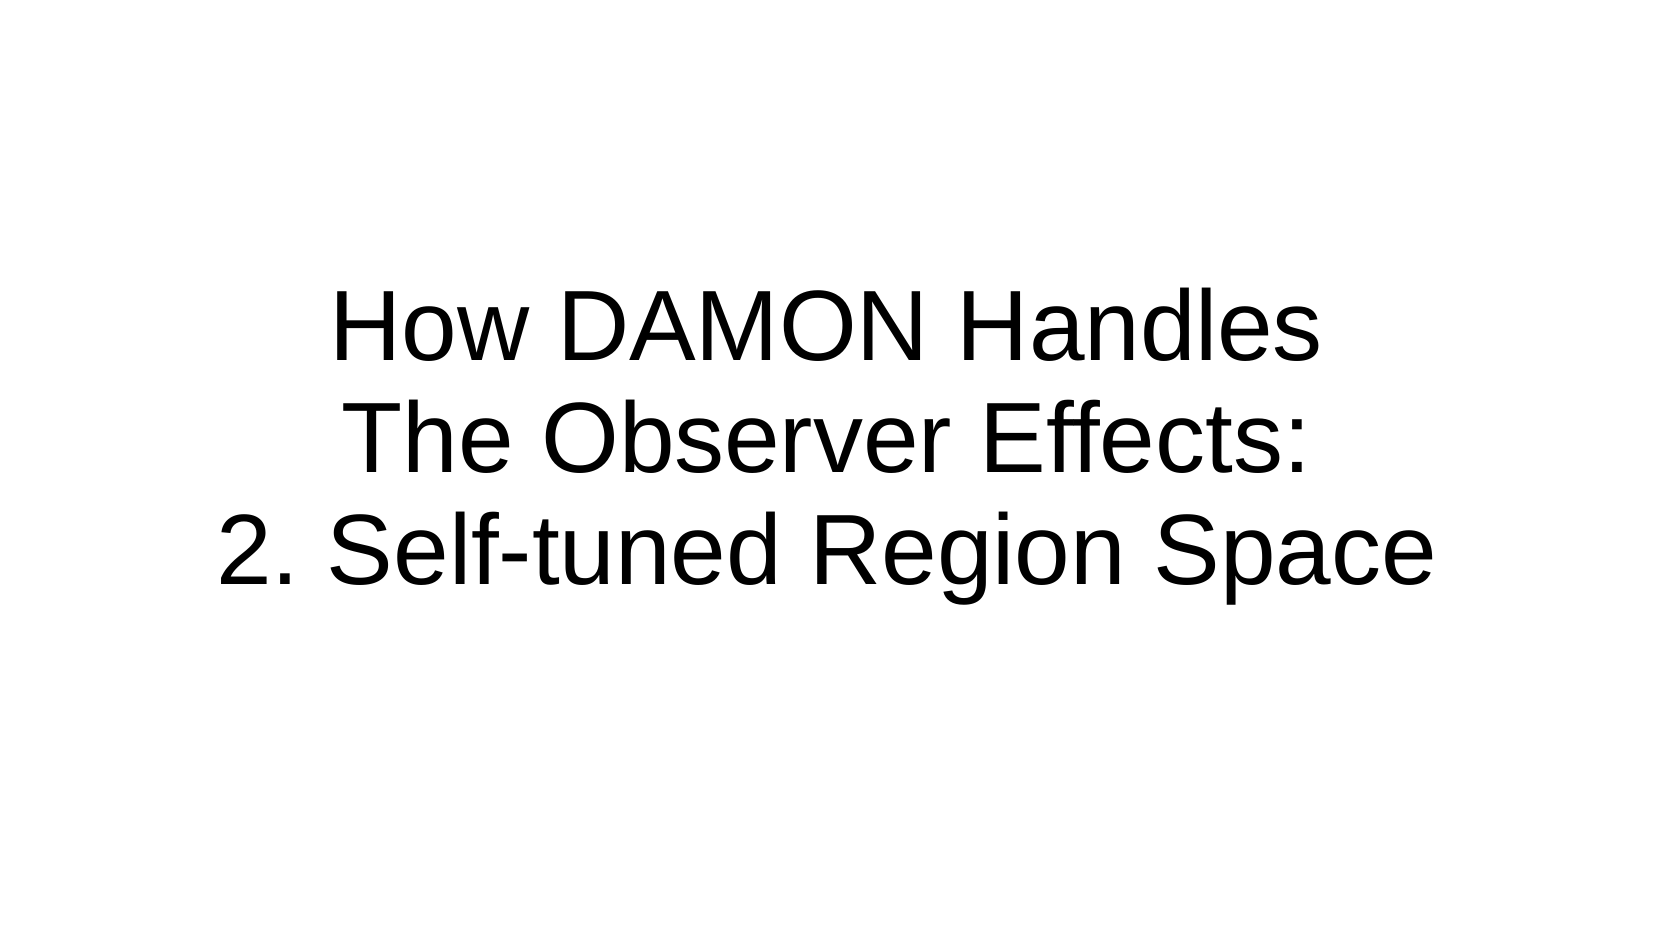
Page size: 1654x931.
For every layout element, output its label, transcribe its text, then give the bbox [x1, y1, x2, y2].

text_box How DAMON Handles The Observer Effects: 2. Self-tuned Region Space [82, 108, 1571, 767]
